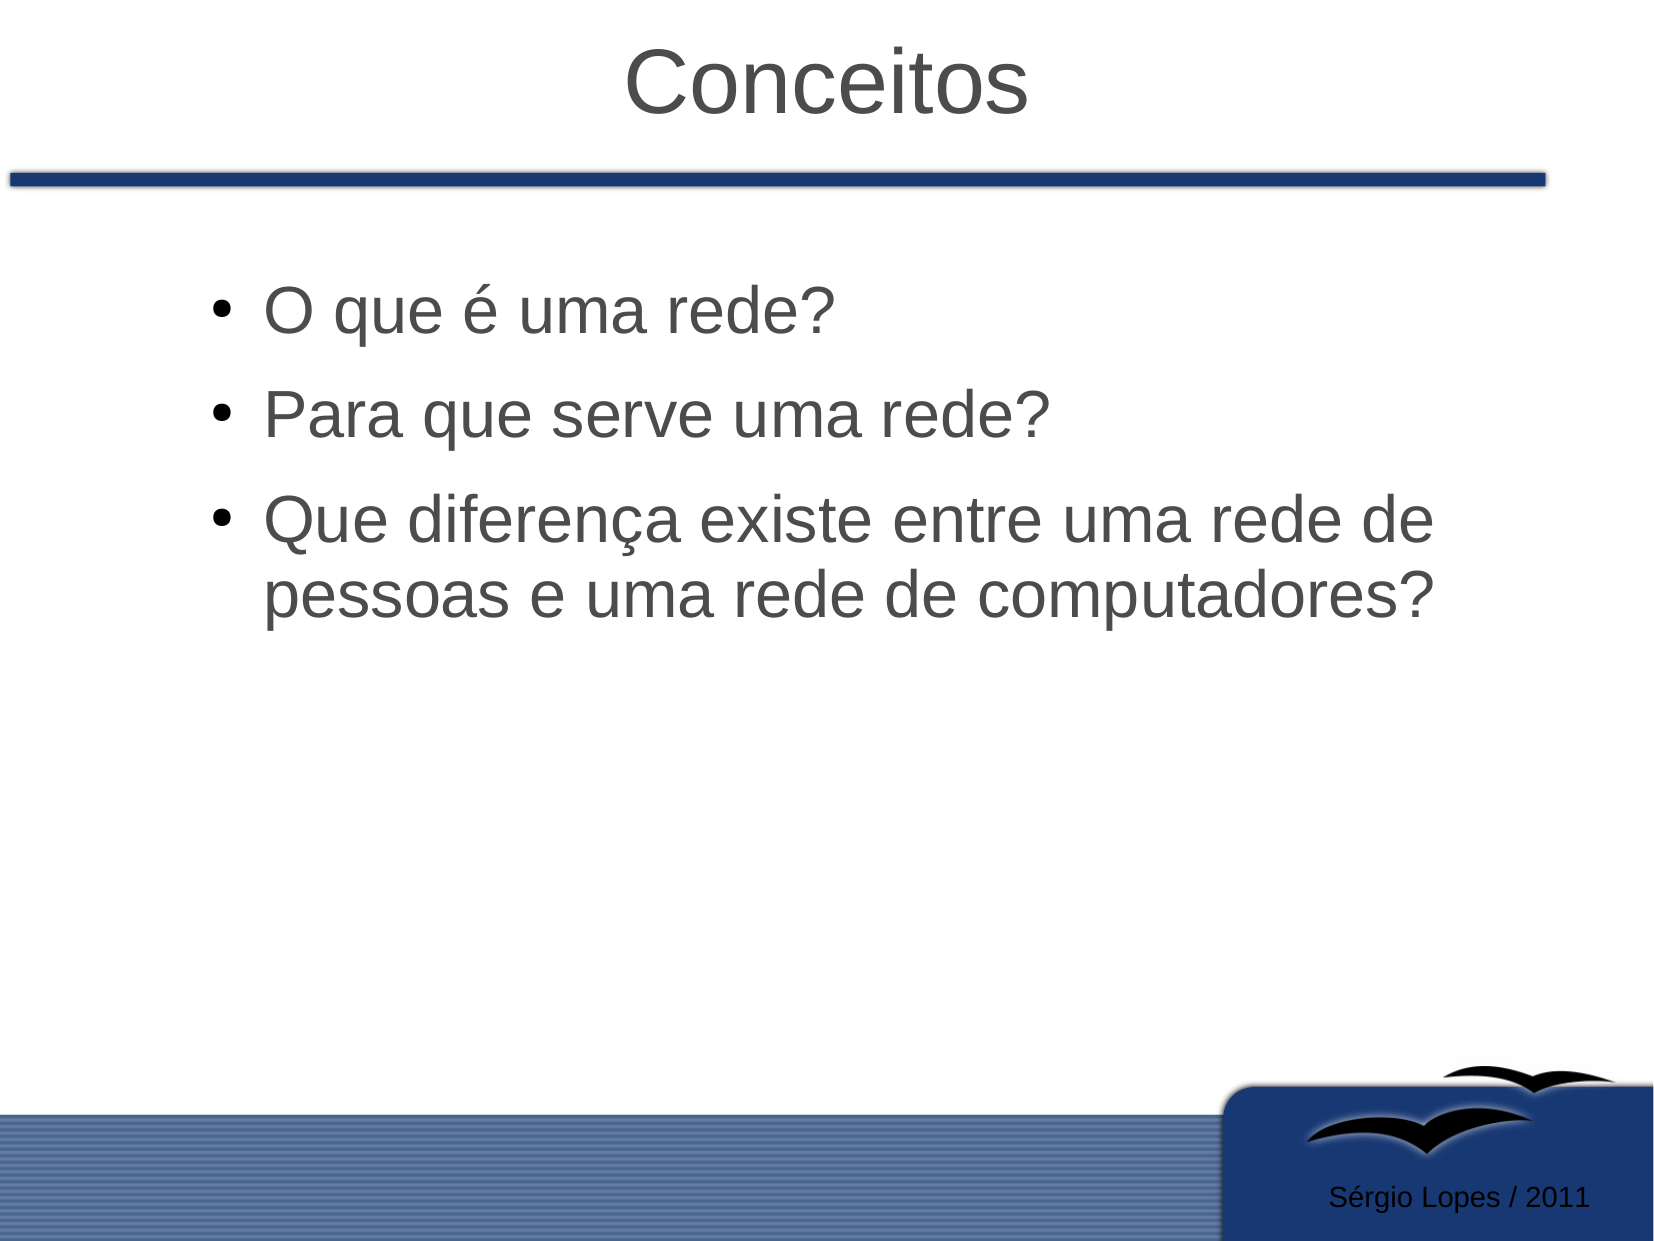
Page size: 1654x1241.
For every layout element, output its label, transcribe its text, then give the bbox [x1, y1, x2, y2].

text_box Sérgio Lopes / 2011 [1328, 1181, 1588, 1214]
list O que é uma rede? Para que serve uma rede? Que diferença existe entre uma rede de pessoas e uma rede de computadores? [121, 273, 1534, 1056]
title Conceitos [121, 0, 1534, 164]
picture [0, 0, 1654, 1241]
